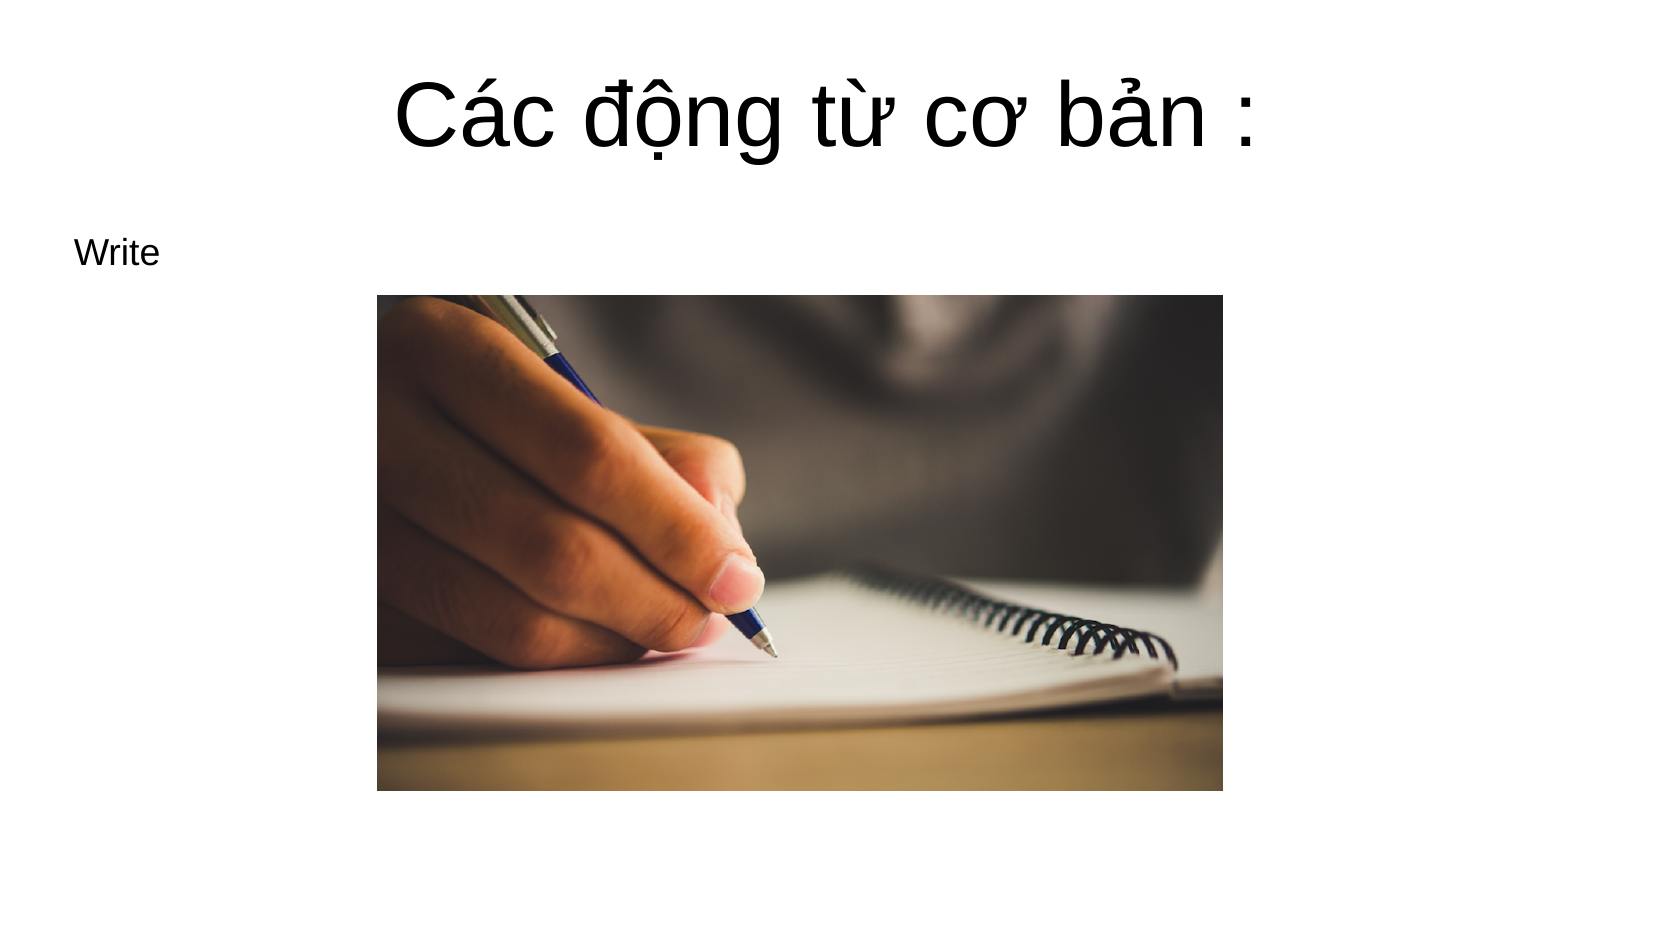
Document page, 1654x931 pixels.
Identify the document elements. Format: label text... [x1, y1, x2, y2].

title Các động từ cơ bản : [82, 37, 1571, 193]
text_box Write [59, 224, 497, 282]
picture [377, 295, 1223, 791]
